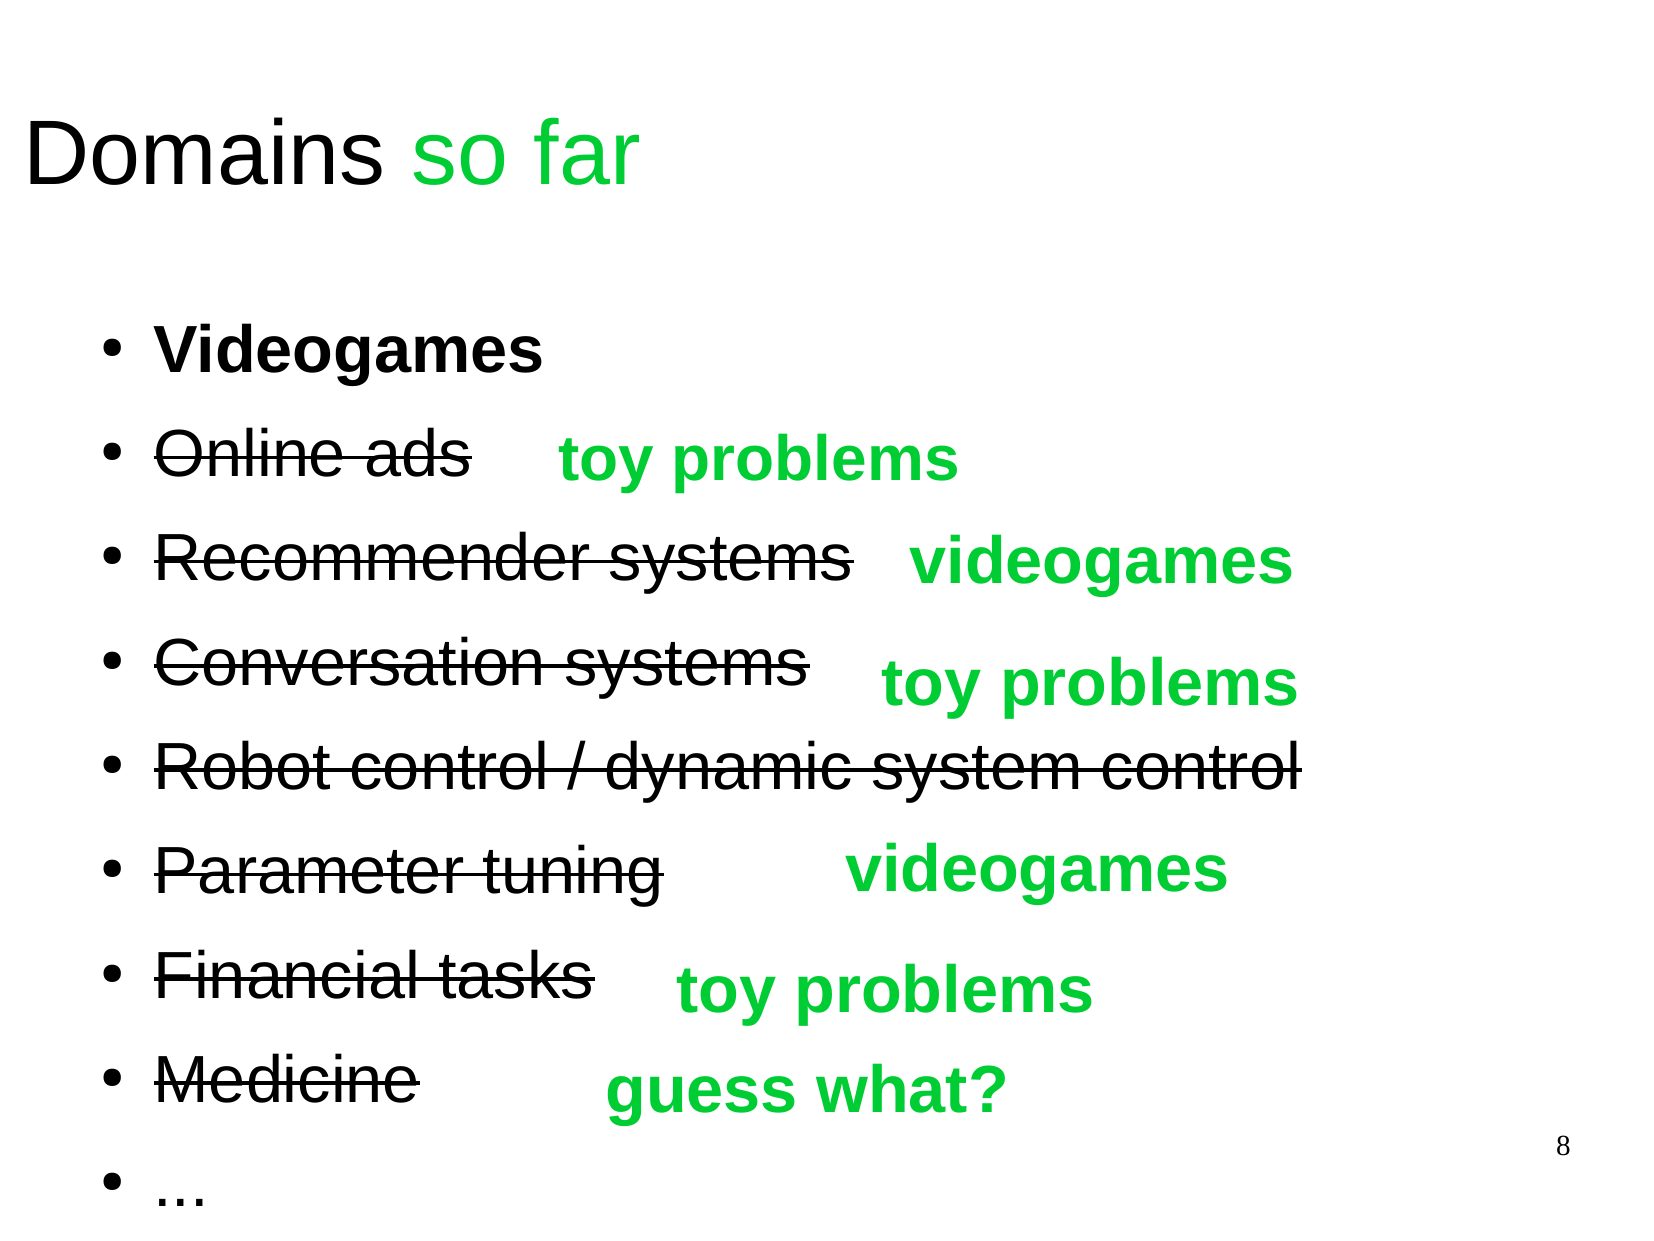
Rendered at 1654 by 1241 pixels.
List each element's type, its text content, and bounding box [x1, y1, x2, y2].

text_box guess what? [534, 1052, 1205, 1187]
text_box videogames [774, 830, 1246, 921]
title Domains so far [23, 49, 1512, 257]
text_box toy problems [490, 422, 962, 513]
text_box toy problems [811, 644, 1384, 735]
text_box videogames [838, 523, 1311, 613]
list Videogames Online ads Recommender systems Conversation systems Robot control / dynamic system control Parameter tuning Financial tasks Medicine ... [82, 207, 1571, 1241]
text_box toy problems [605, 951, 1276, 1086]
